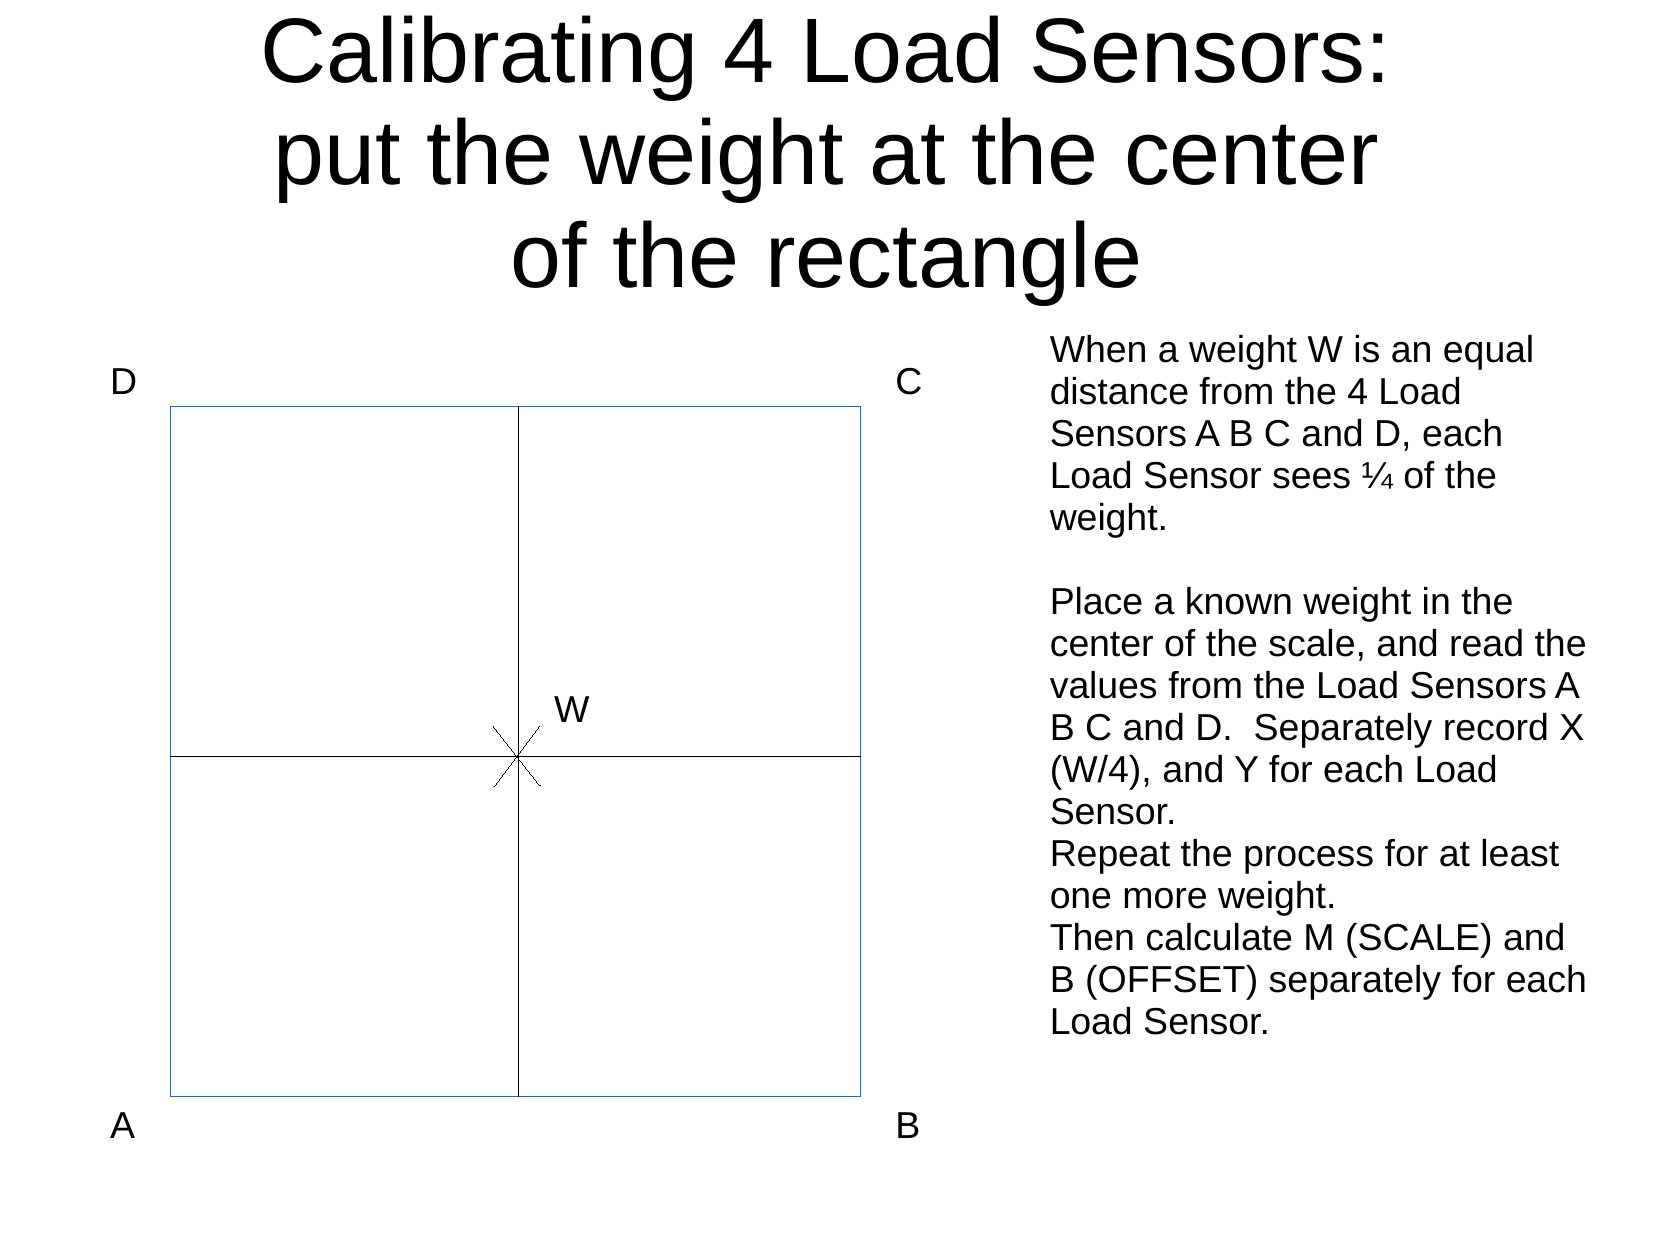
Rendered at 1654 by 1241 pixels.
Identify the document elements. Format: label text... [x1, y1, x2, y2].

text_box C [880, 352, 938, 410]
text_box A [95, 1096, 150, 1154]
text_box When a weight W is an equal distance from the 4 Load Sensors A B C and D, each Load Sensor sees ¼ of the weight. Place a known weight in the center of the scale, and read the values from the Load Sensors A B C and D. Separately record X (W/4), and Y for each Load Sensor. Repeat the process for at least one more weight. Then calculate M (SCALE) and B (OFFSET) separately for each Load Sensor. [1035, 321, 1606, 1177]
text_box D [95, 352, 152, 410]
title Calibrating 4 Load Sensors: put the weight at the center of the rectangle [82, 0, 1571, 308]
text_box W [539, 681, 605, 739]
text_box B [880, 1096, 936, 1154]
